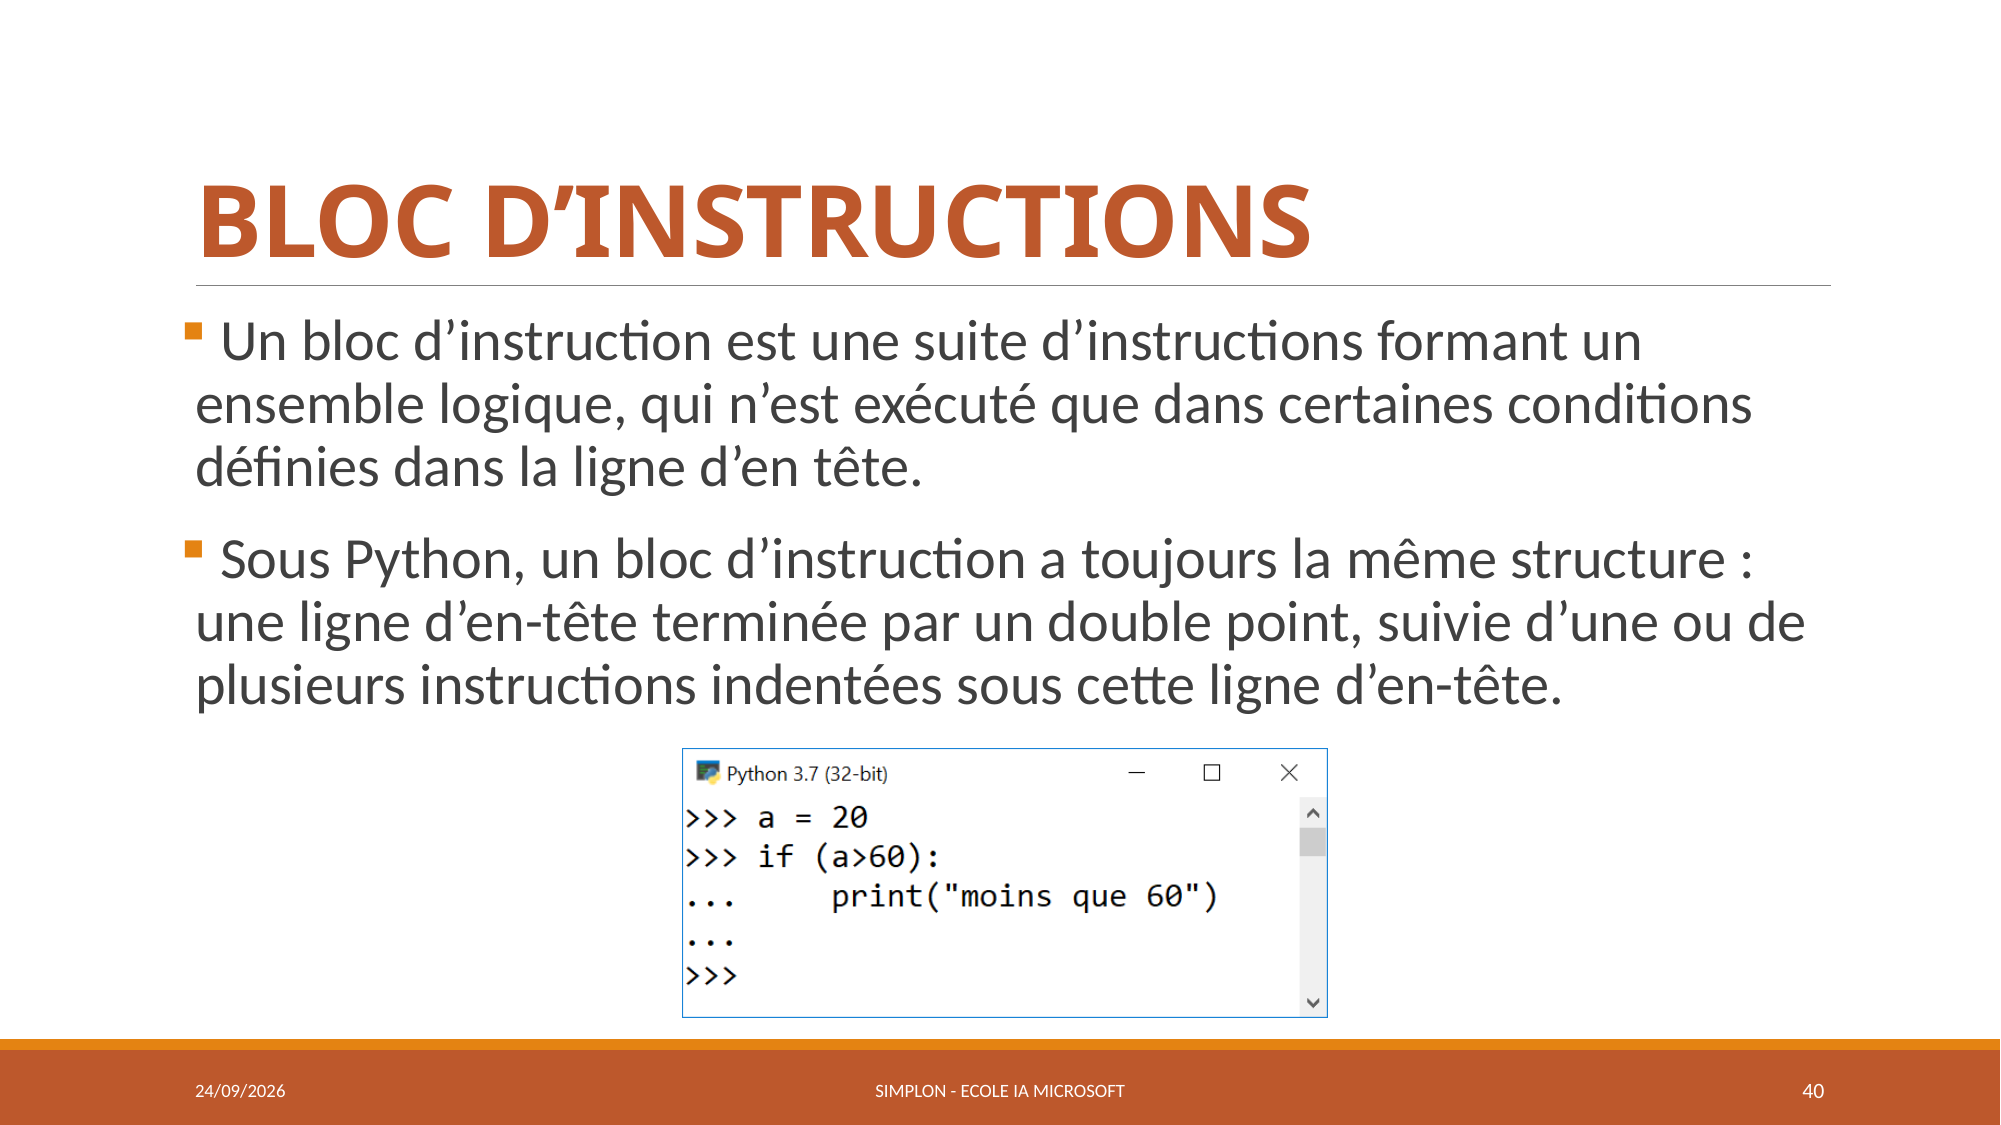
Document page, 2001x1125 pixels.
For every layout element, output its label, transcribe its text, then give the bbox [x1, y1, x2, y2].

list Un bloc d’instruction est une suite d’instructions formant un ensemble logique, qui n’est exécuté que dans certaines conditions définies dans la ligne d’en tête. Sous Python, un bloc d’instruction a toujours la même structure : une ligne d’en-tête terminée par un double point, suivie d’une ou de plusieurs instructions indentées sous cette ligne d’en-tête. [180, 302, 1830, 976]
picture [682, 748, 1328, 1018]
title BLOC D’INSTRUCTIONS [180, 47, 1830, 285]
footer Simplon - Ecole IA Microsoft [604, 1059, 1396, 1120]
slide_number 16/01/2020 [180, 1059, 586, 1120]
slide_number <numéro> [1624, 1059, 1840, 1120]
